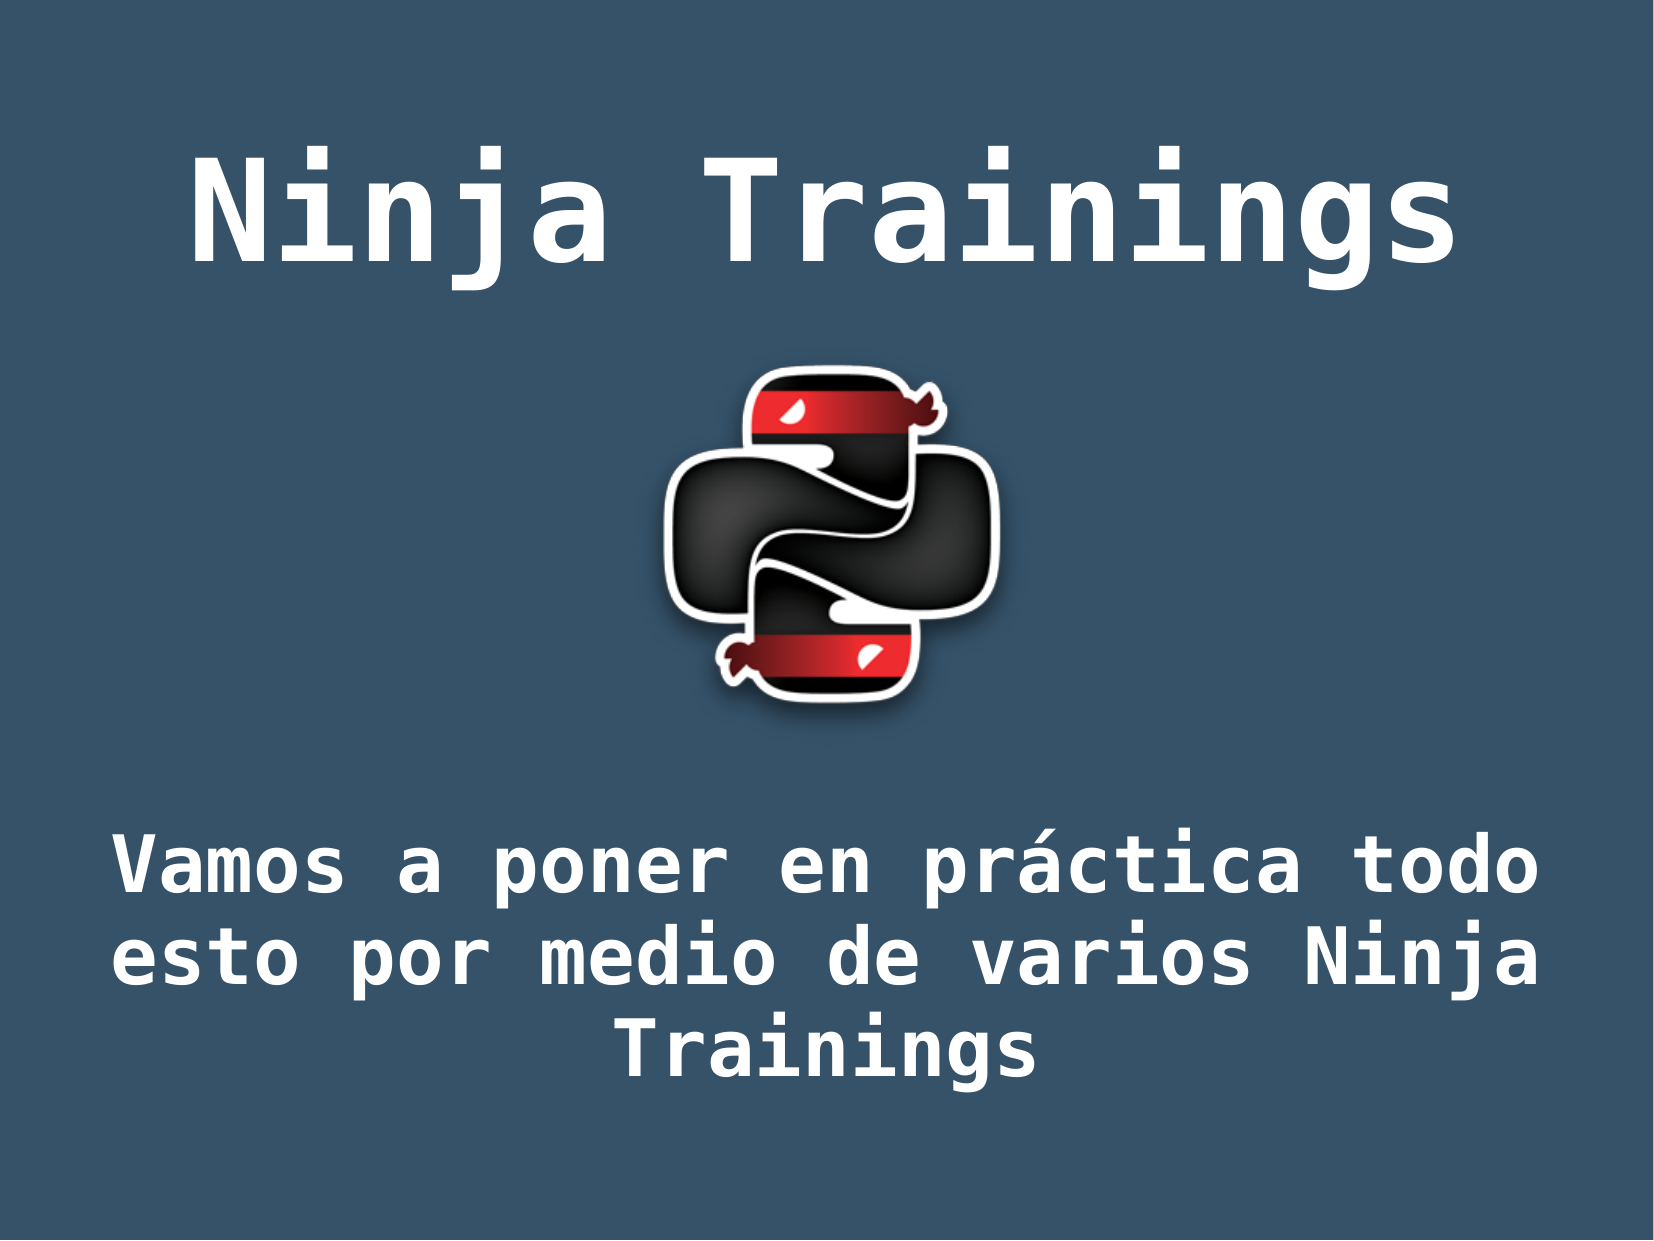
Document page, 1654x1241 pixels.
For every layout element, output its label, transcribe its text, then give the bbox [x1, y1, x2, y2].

subtitle Ninja Trainings Vamos a poner en práctica todo esto por medio de varios Ninja Trainings [82, 9, 1571, 1216]
picture [632, 346, 1032, 747]
